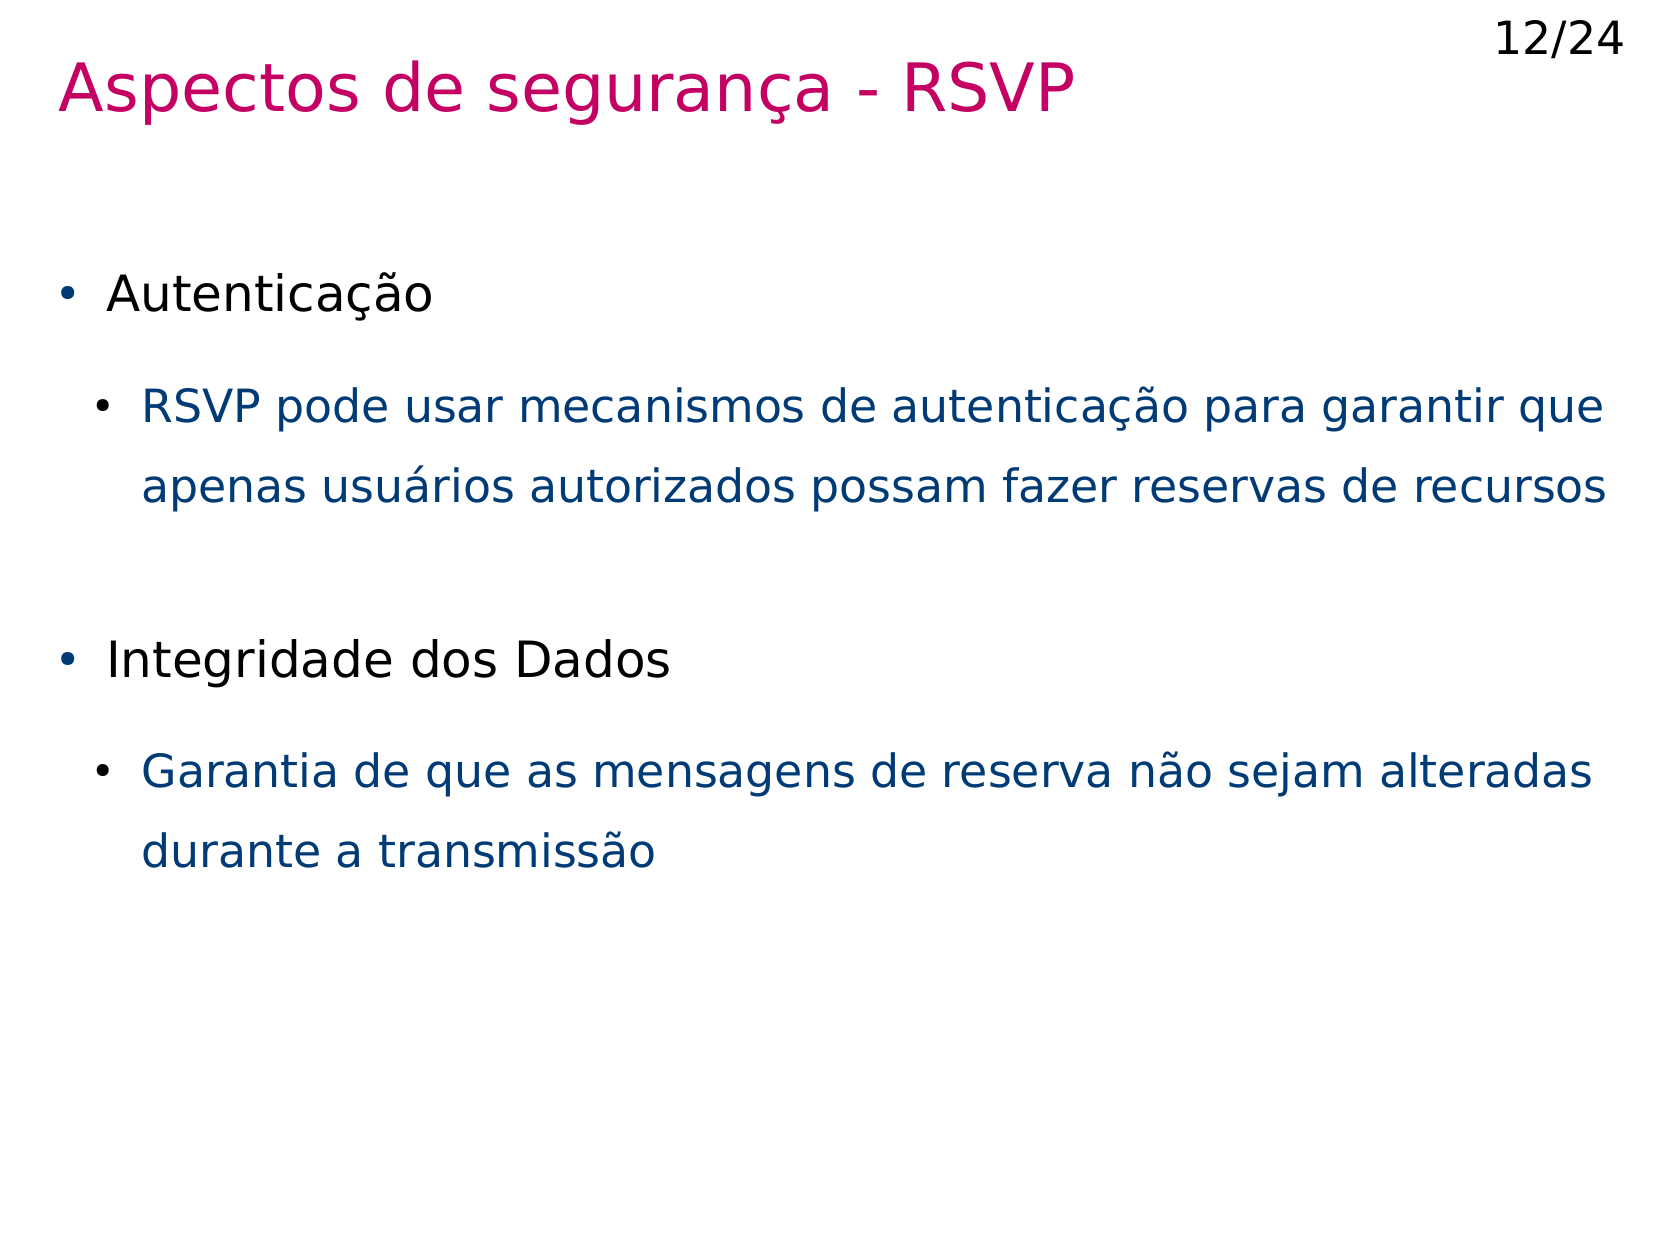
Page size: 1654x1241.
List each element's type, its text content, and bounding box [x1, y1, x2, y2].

title Aspectos de segurança - RSVP [59, 29, 1625, 148]
list Autenticação RSVP pode usar mecanismos de autenticação para garantir que apenas usuários autorizados possam fazer reservas de recursos Integridade dos Dados Garantia de que as mensagens de reserva não sejam alteradas durante a transmissão [59, 236, 1625, 1211]
